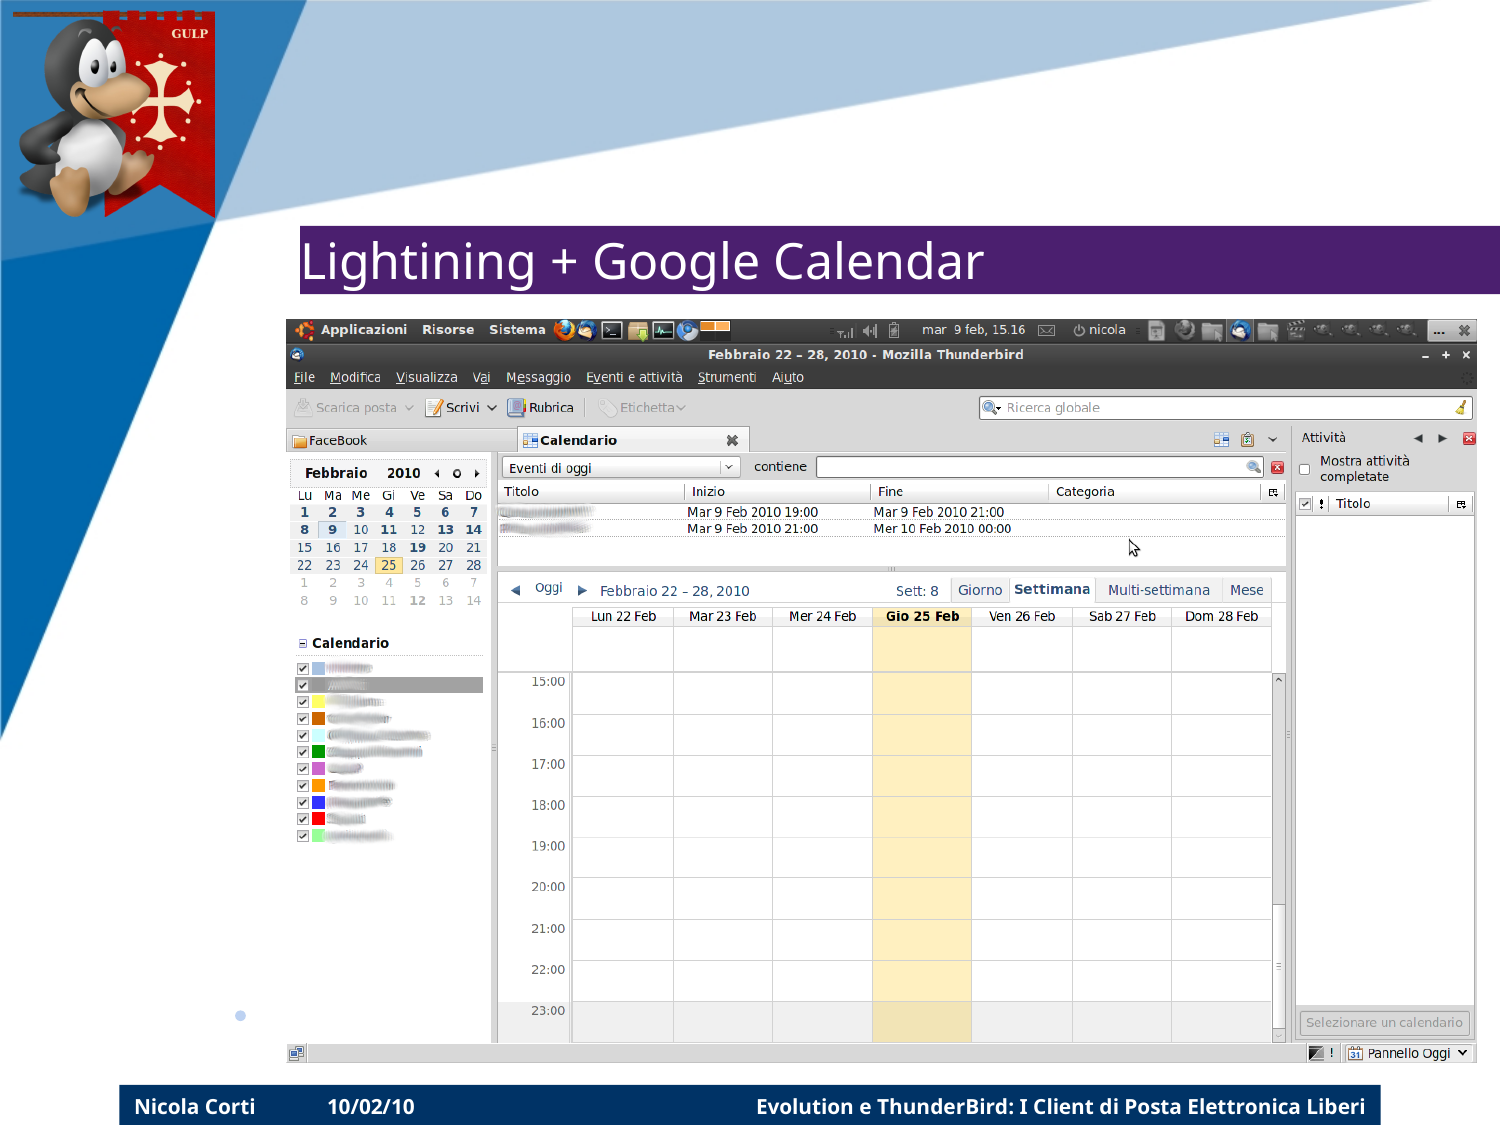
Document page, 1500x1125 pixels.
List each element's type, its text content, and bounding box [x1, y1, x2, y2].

picture [286, 319, 1477, 1063]
title Lightining + Google Calendar [300, 229, 1500, 291]
picture [0, 0, 1500, 842]
